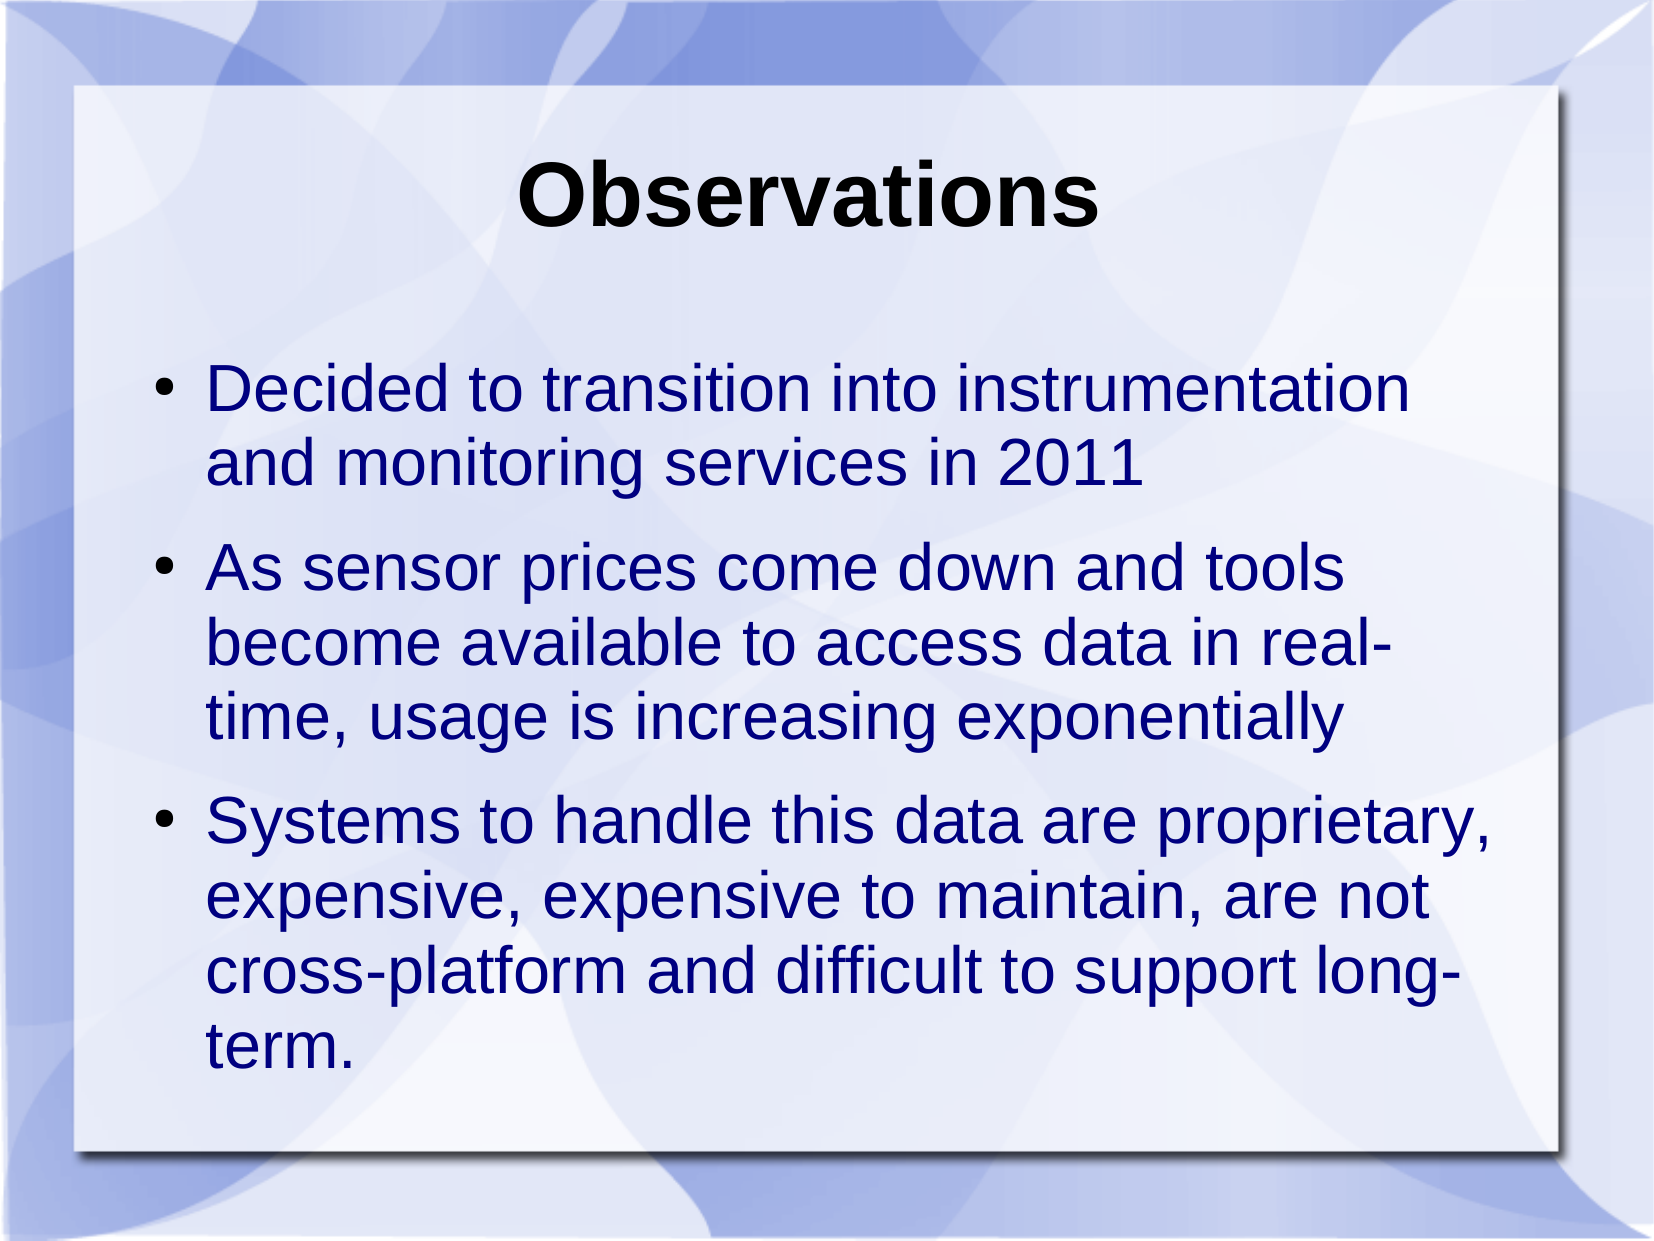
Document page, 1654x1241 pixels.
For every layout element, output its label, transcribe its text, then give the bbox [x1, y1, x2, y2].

title Observations [82, 90, 1536, 298]
picture [0, 0, 1654, 1241]
list Decided to transition into instrumentation and monitoring services in 2011 As sensor prices come down and tools become available to access data in real-time, usage is increasing exponentially Systems to handle this data are proprietary, expensive, expensive to maintain, are not cross-platform and difficult to support long-term. [134, 350, 1516, 1133]
